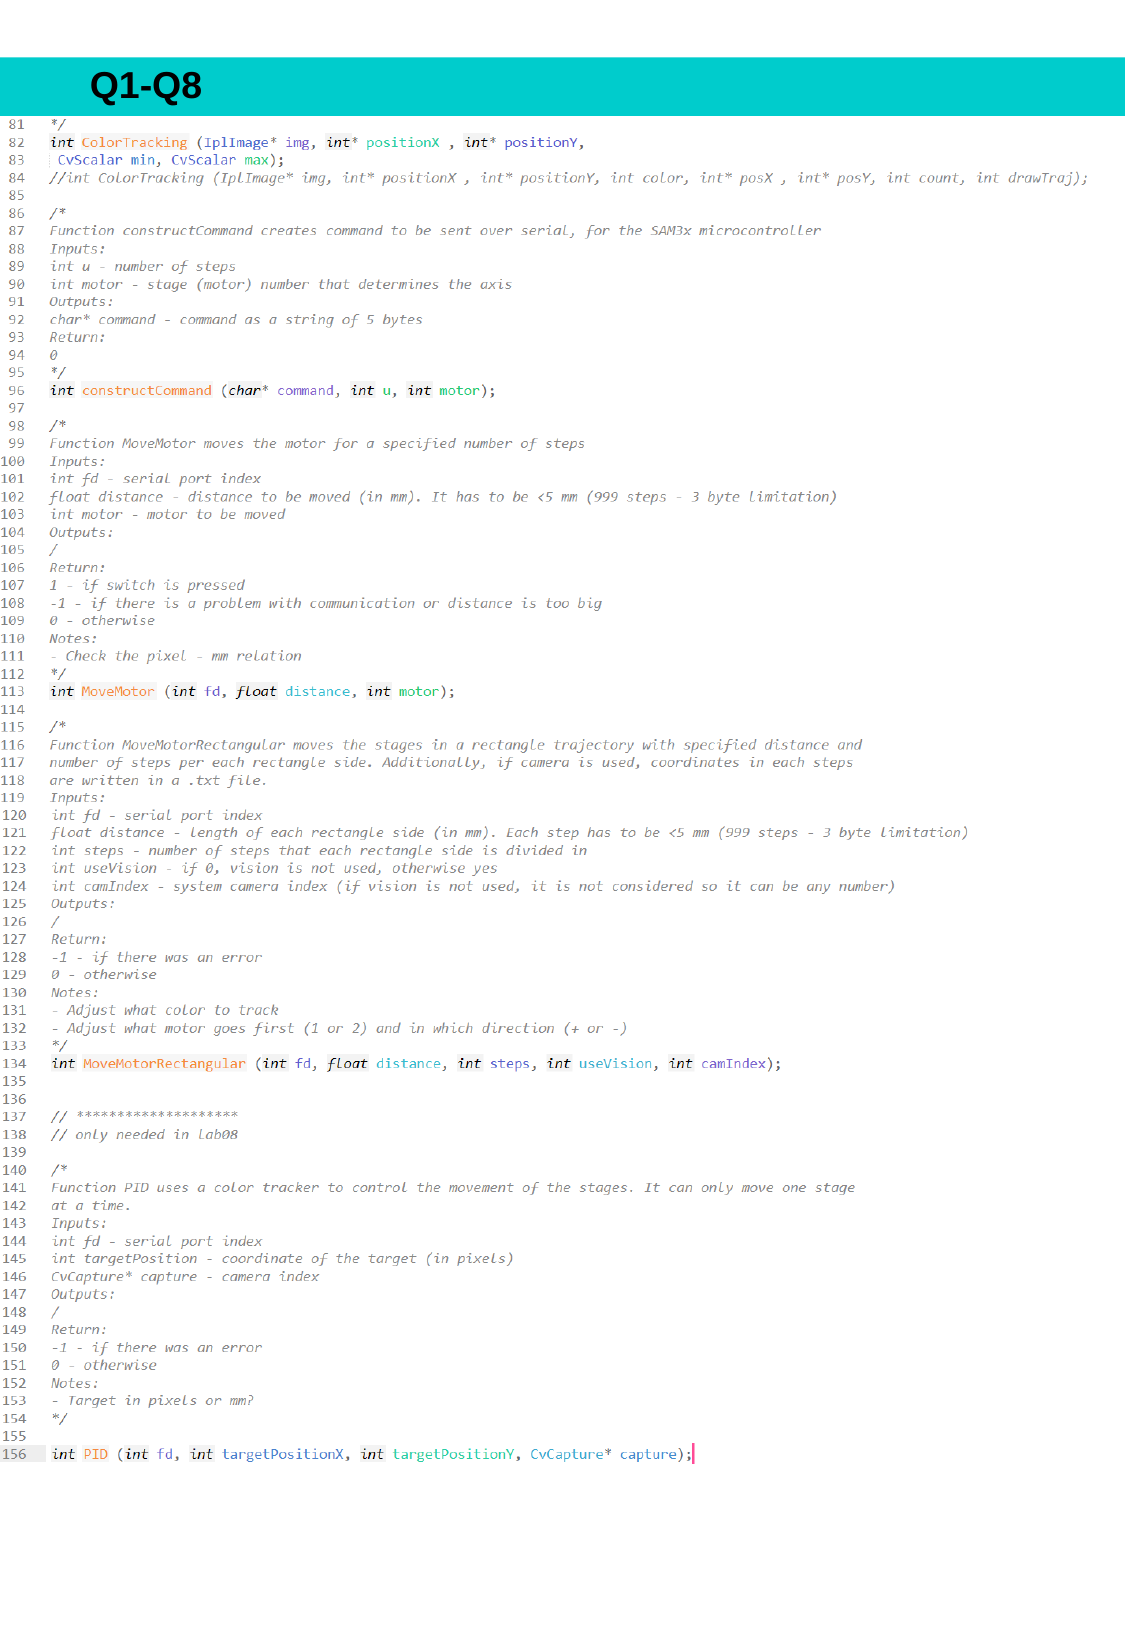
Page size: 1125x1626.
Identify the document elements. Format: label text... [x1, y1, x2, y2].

text_box Q1-Q8 [0, 57, 1125, 116]
picture [0, 807, 1125, 1475]
picture [0, 116, 1125, 806]
